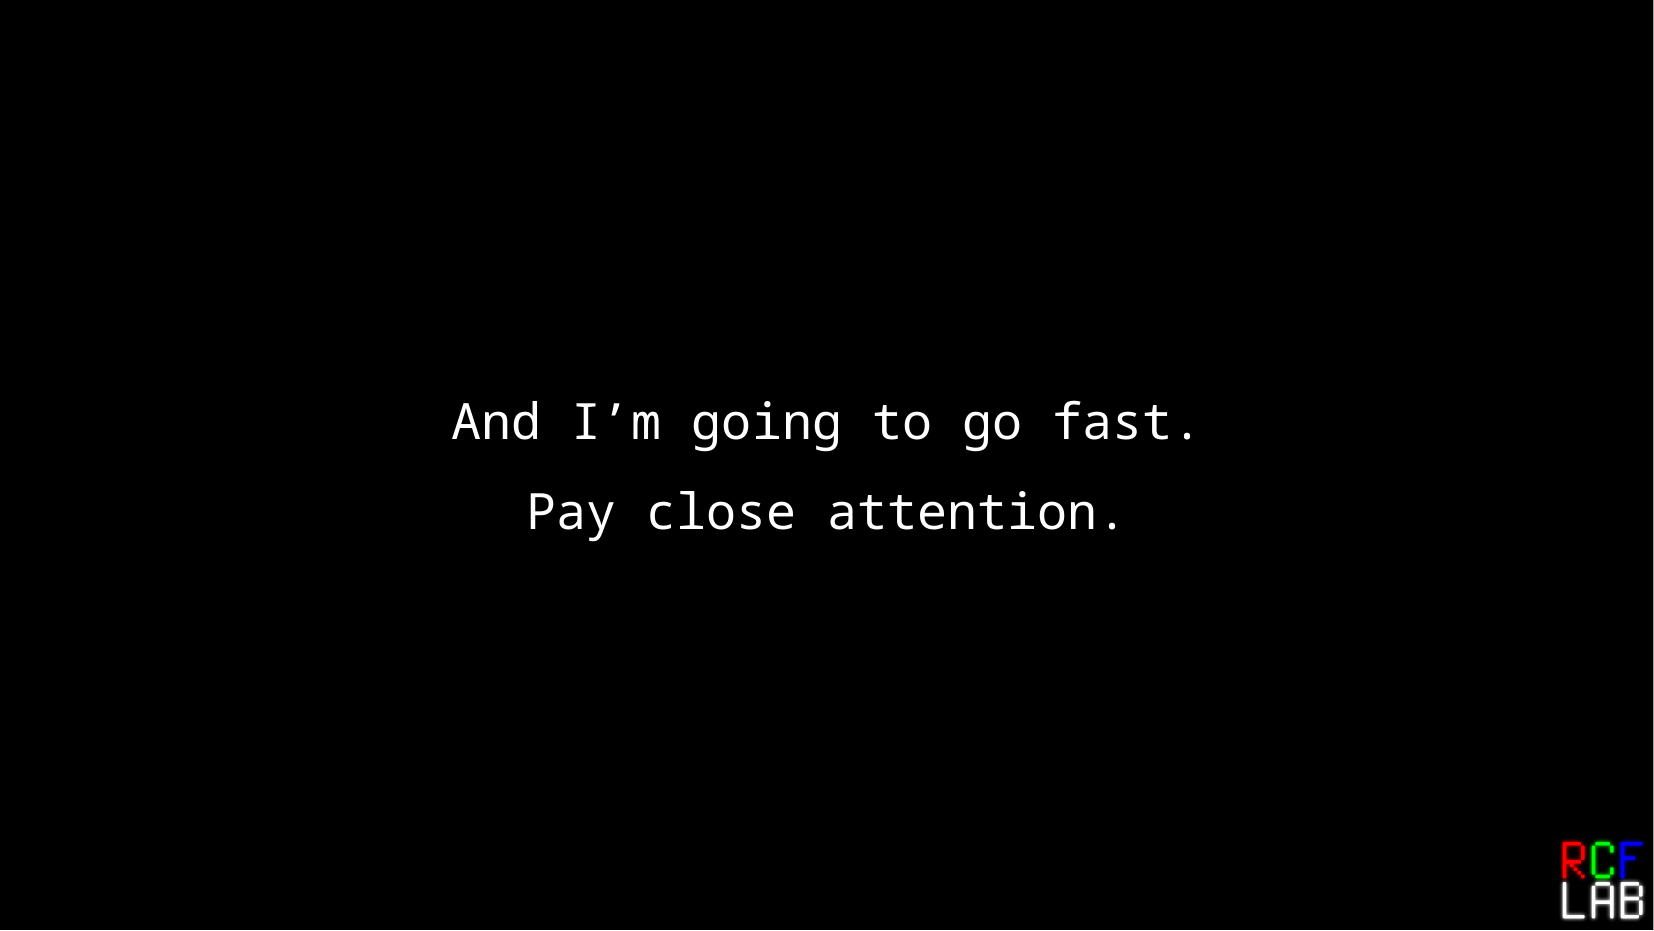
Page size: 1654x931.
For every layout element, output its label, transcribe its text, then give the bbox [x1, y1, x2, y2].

list And I’m going to go fast. Pay close attention. [271, 133, 1382, 797]
picture [1559, 838, 1646, 922]
